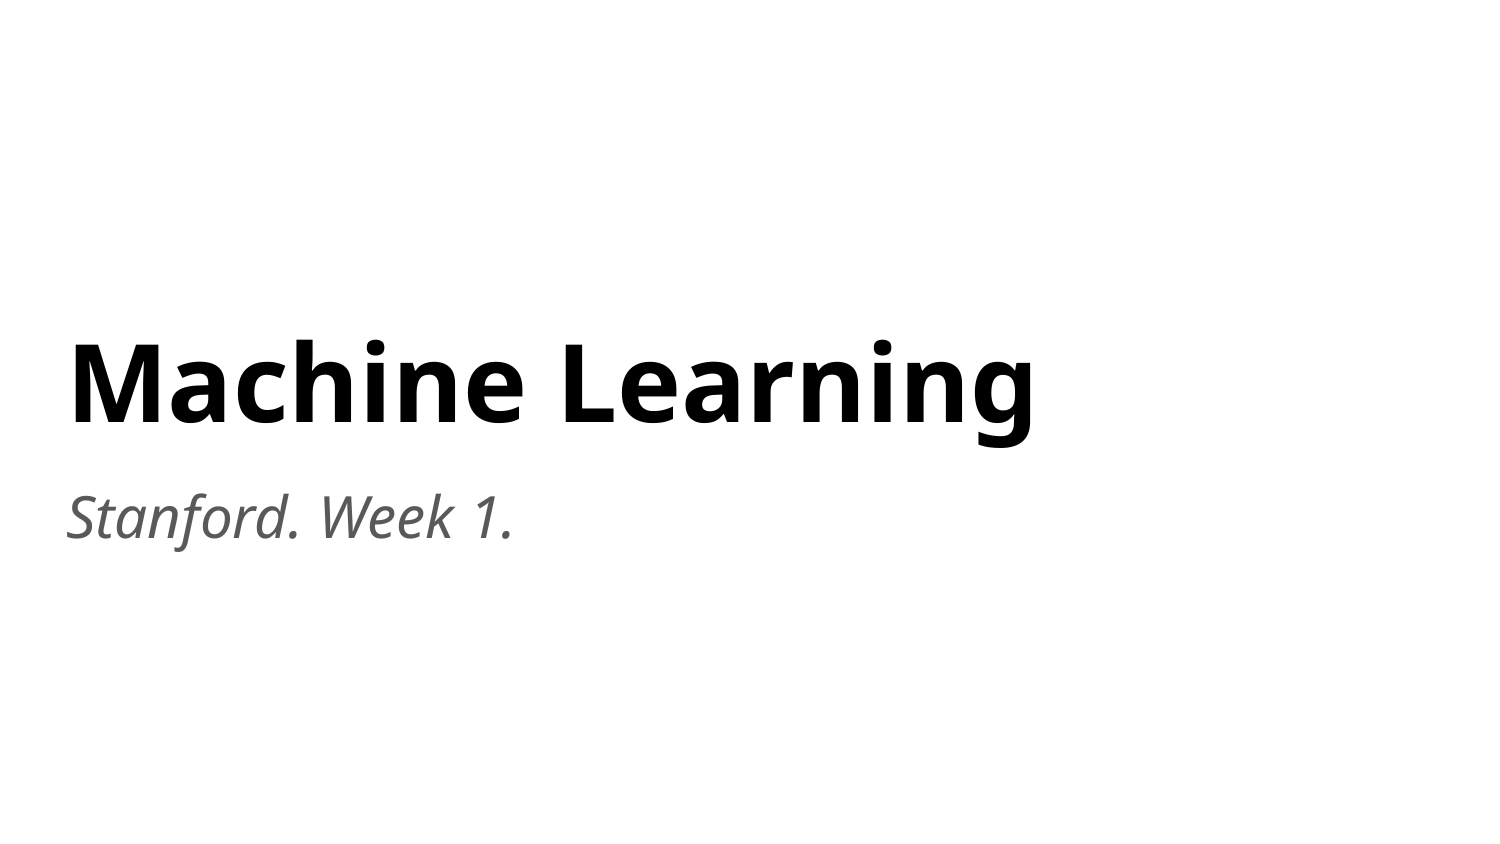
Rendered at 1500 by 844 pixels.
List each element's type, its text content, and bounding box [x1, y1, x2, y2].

subtitle Stanford. Week 1. [51, 464, 1449, 595]
title Machine Learning [51, 122, 1449, 459]
